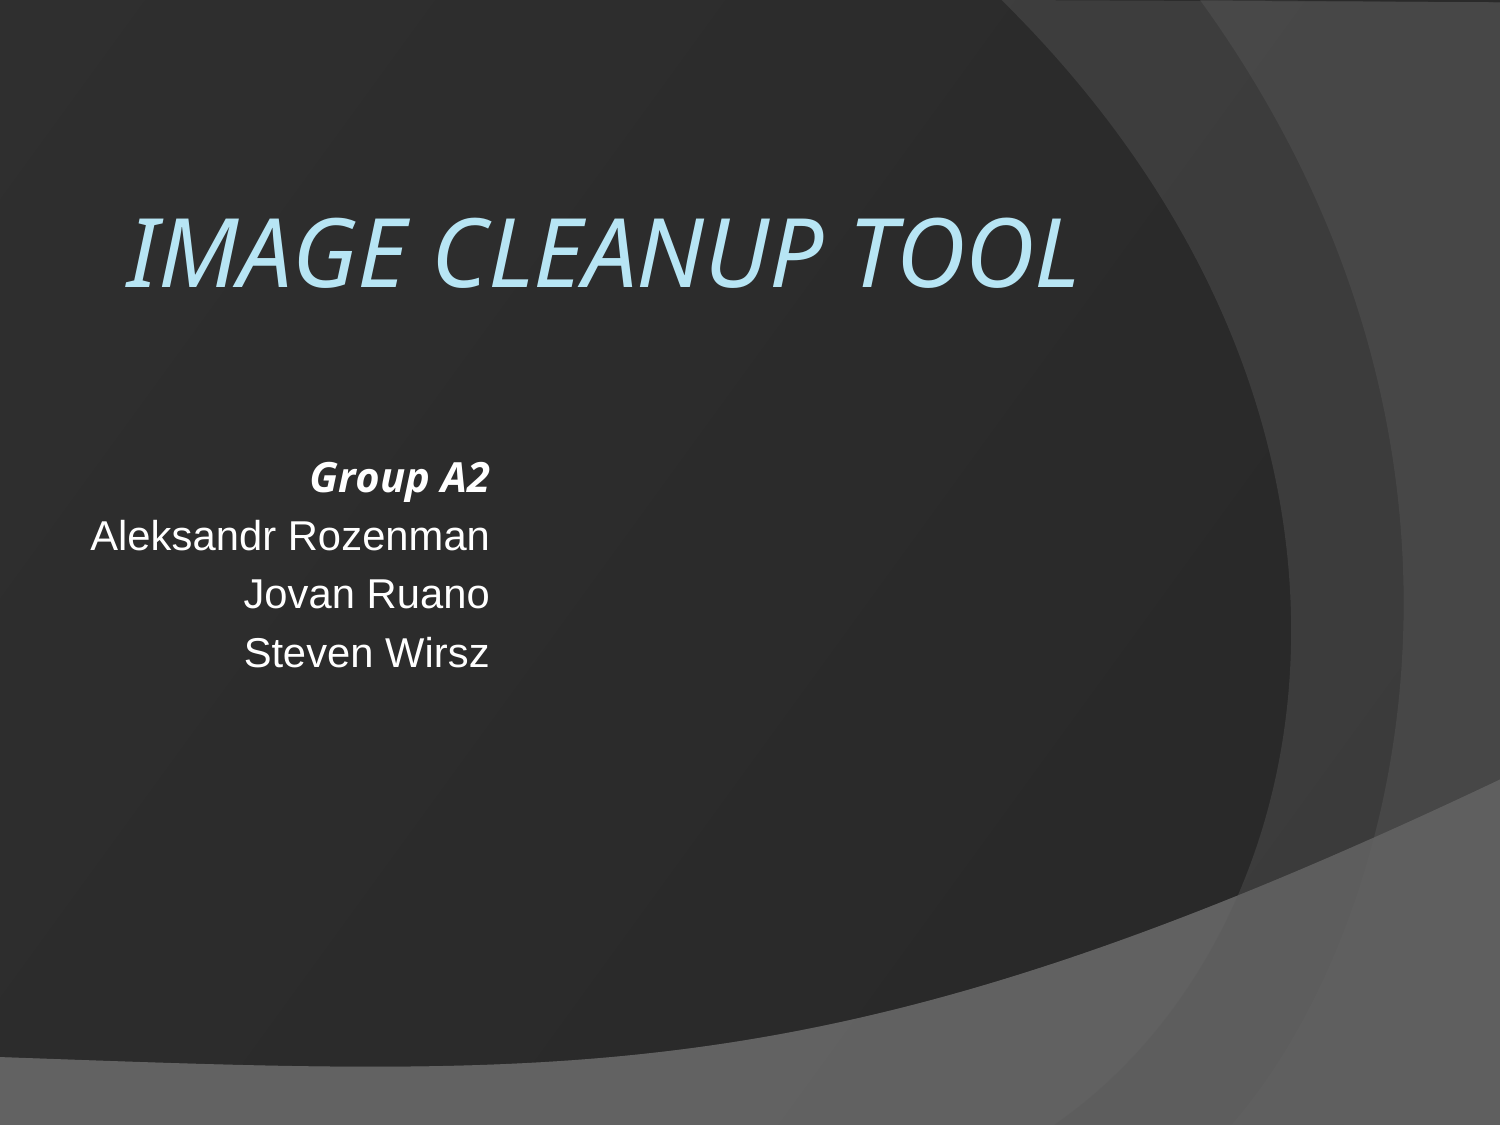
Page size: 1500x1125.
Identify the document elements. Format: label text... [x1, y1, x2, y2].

subtitle Group A2 Aleksandr Rozenman Jovan Ruano Steven Wirsz [75, 435, 1217, 911]
title Image Cleanup Tool [112, 67, 1388, 322]
